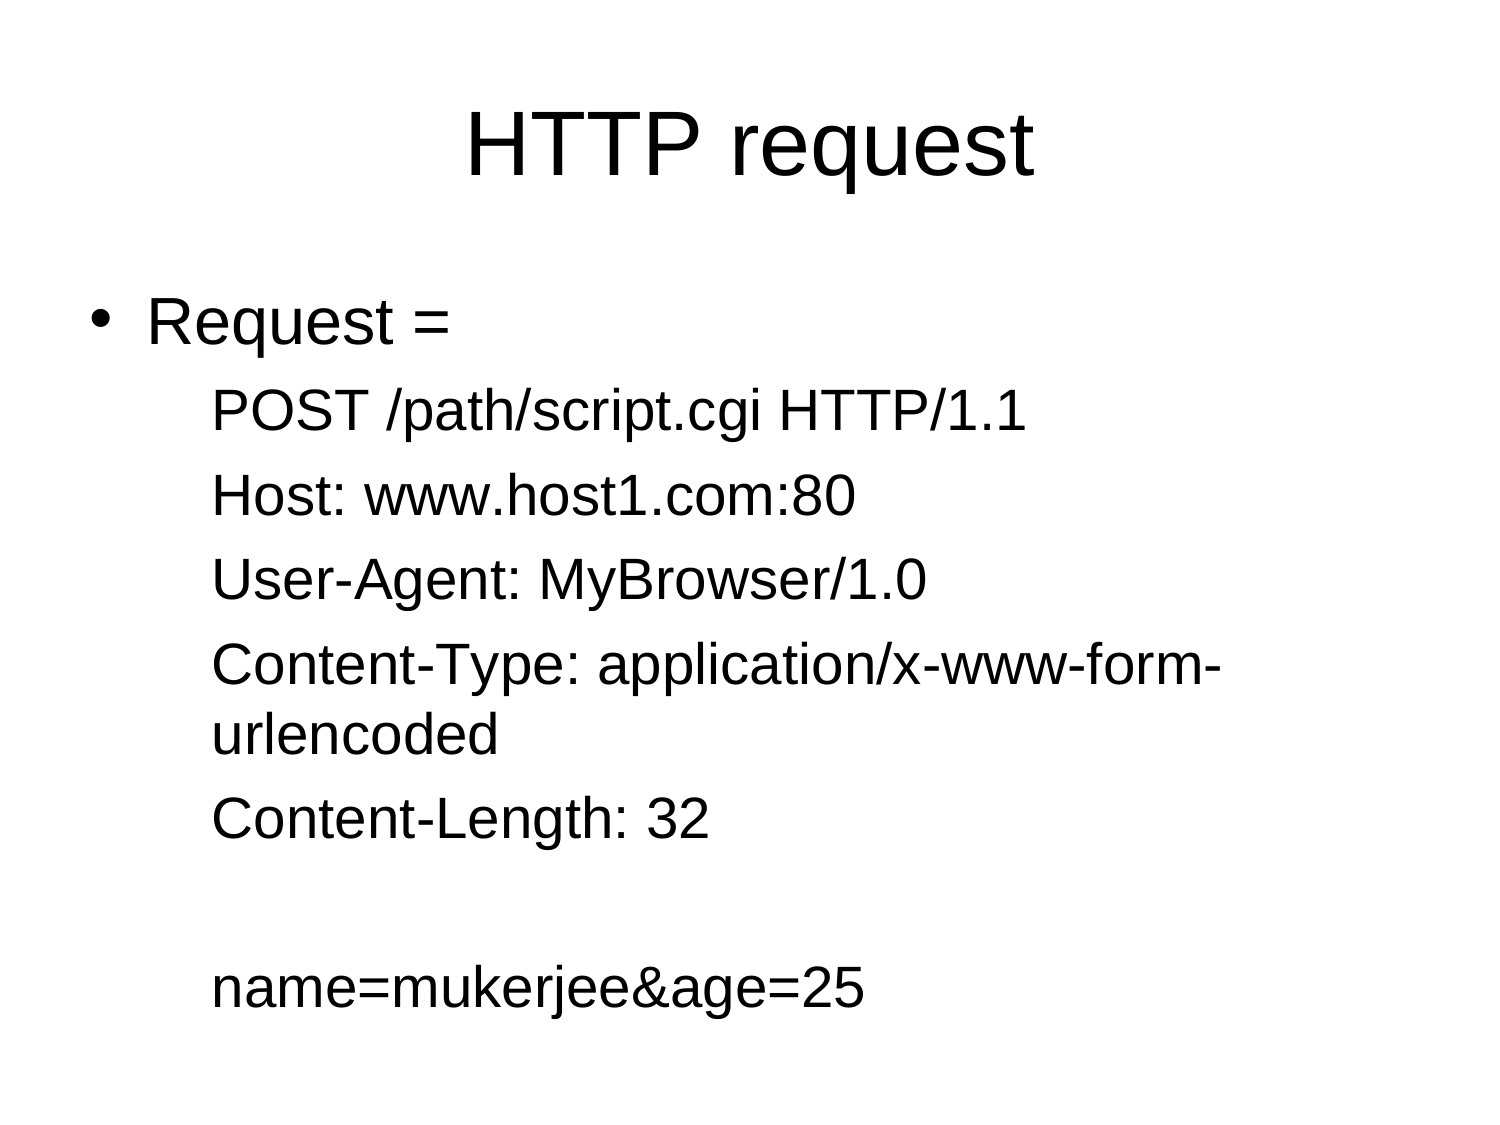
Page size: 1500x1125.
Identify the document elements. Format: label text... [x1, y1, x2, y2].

title HTTP request [75, 45, 1426, 233]
list Request = POST /path/script.cgi HTTP/1.1 Host: www.host1.com:80 User-Agent: MyBrowser/1.0 Content-Type: application/x-www-form-urlencoded Content-Length: 32 name=mukerjee&age=25 [75, 270, 1426, 1013]
